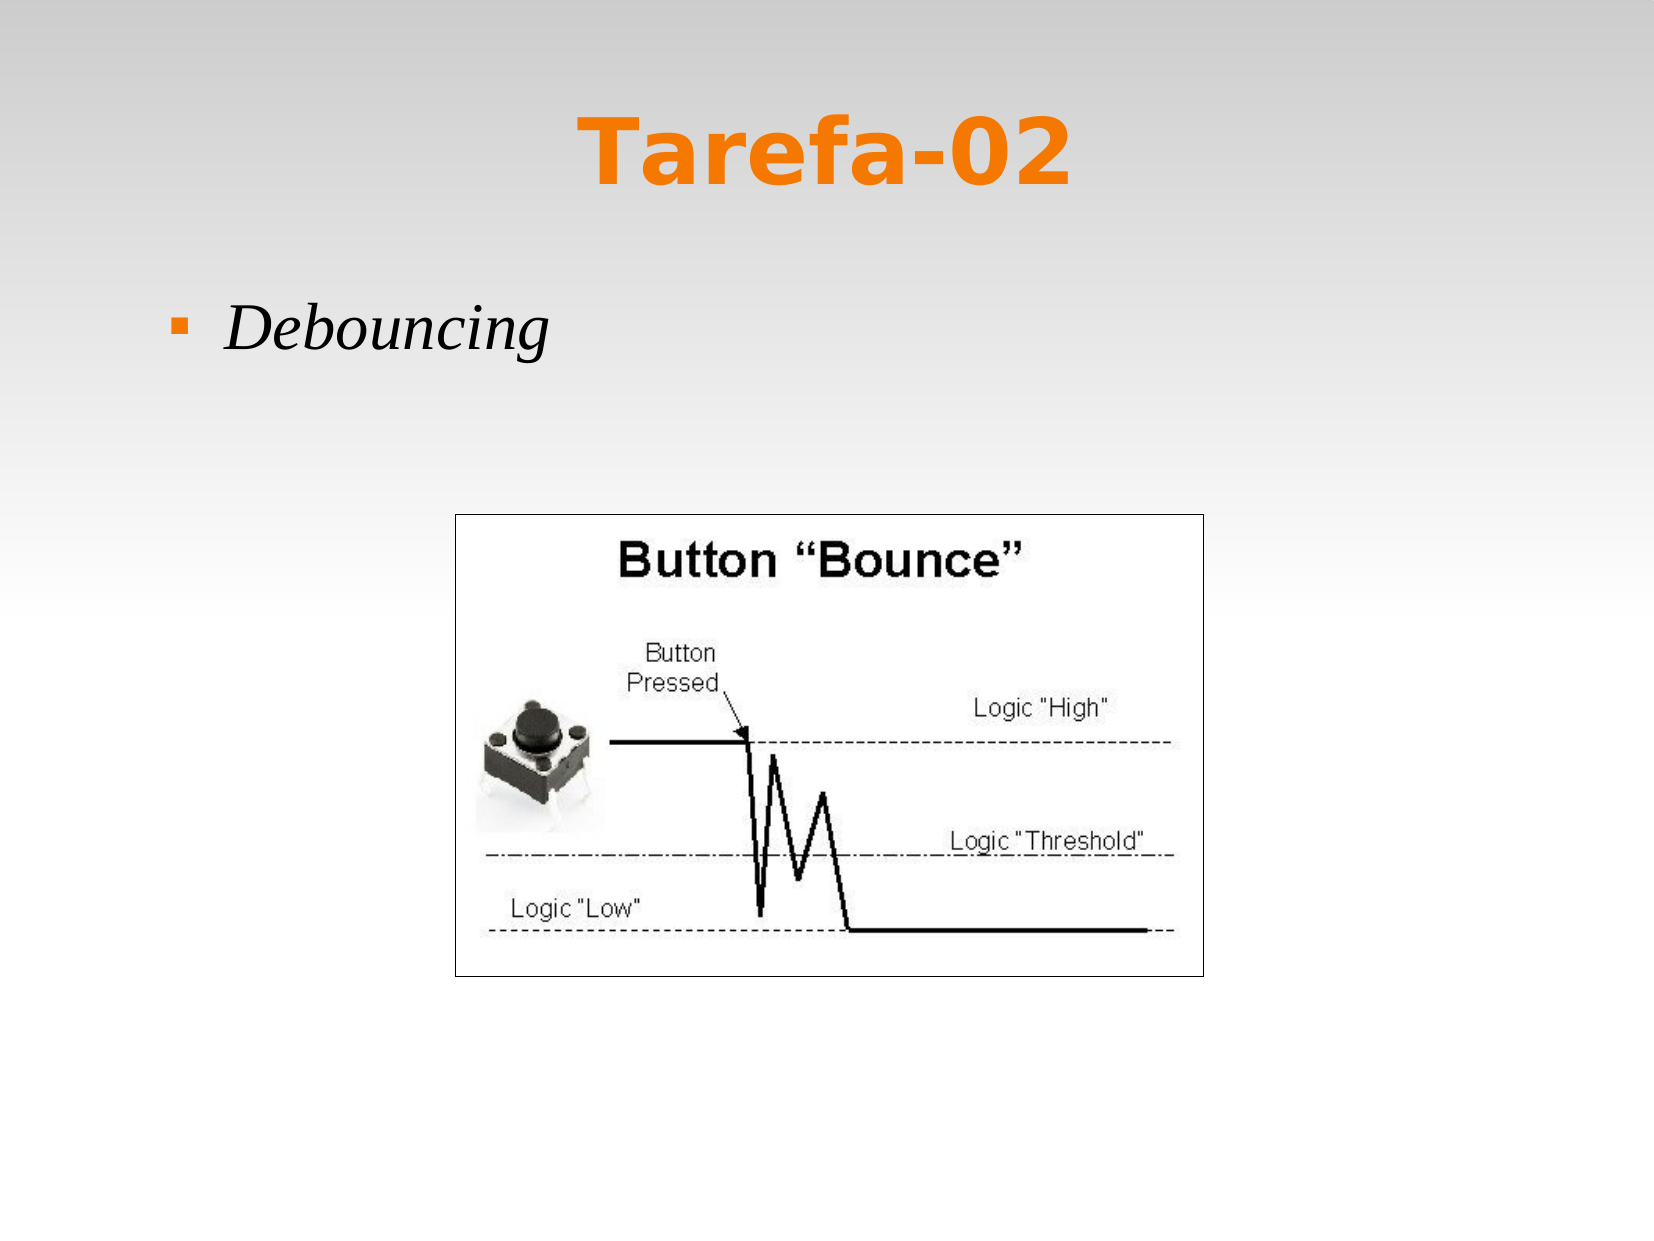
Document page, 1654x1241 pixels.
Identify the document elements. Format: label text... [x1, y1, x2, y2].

list Debouncing [82, 290, 1571, 1109]
picture [455, 513, 1204, 977]
title Tarefa-02 [82, 49, 1571, 257]
